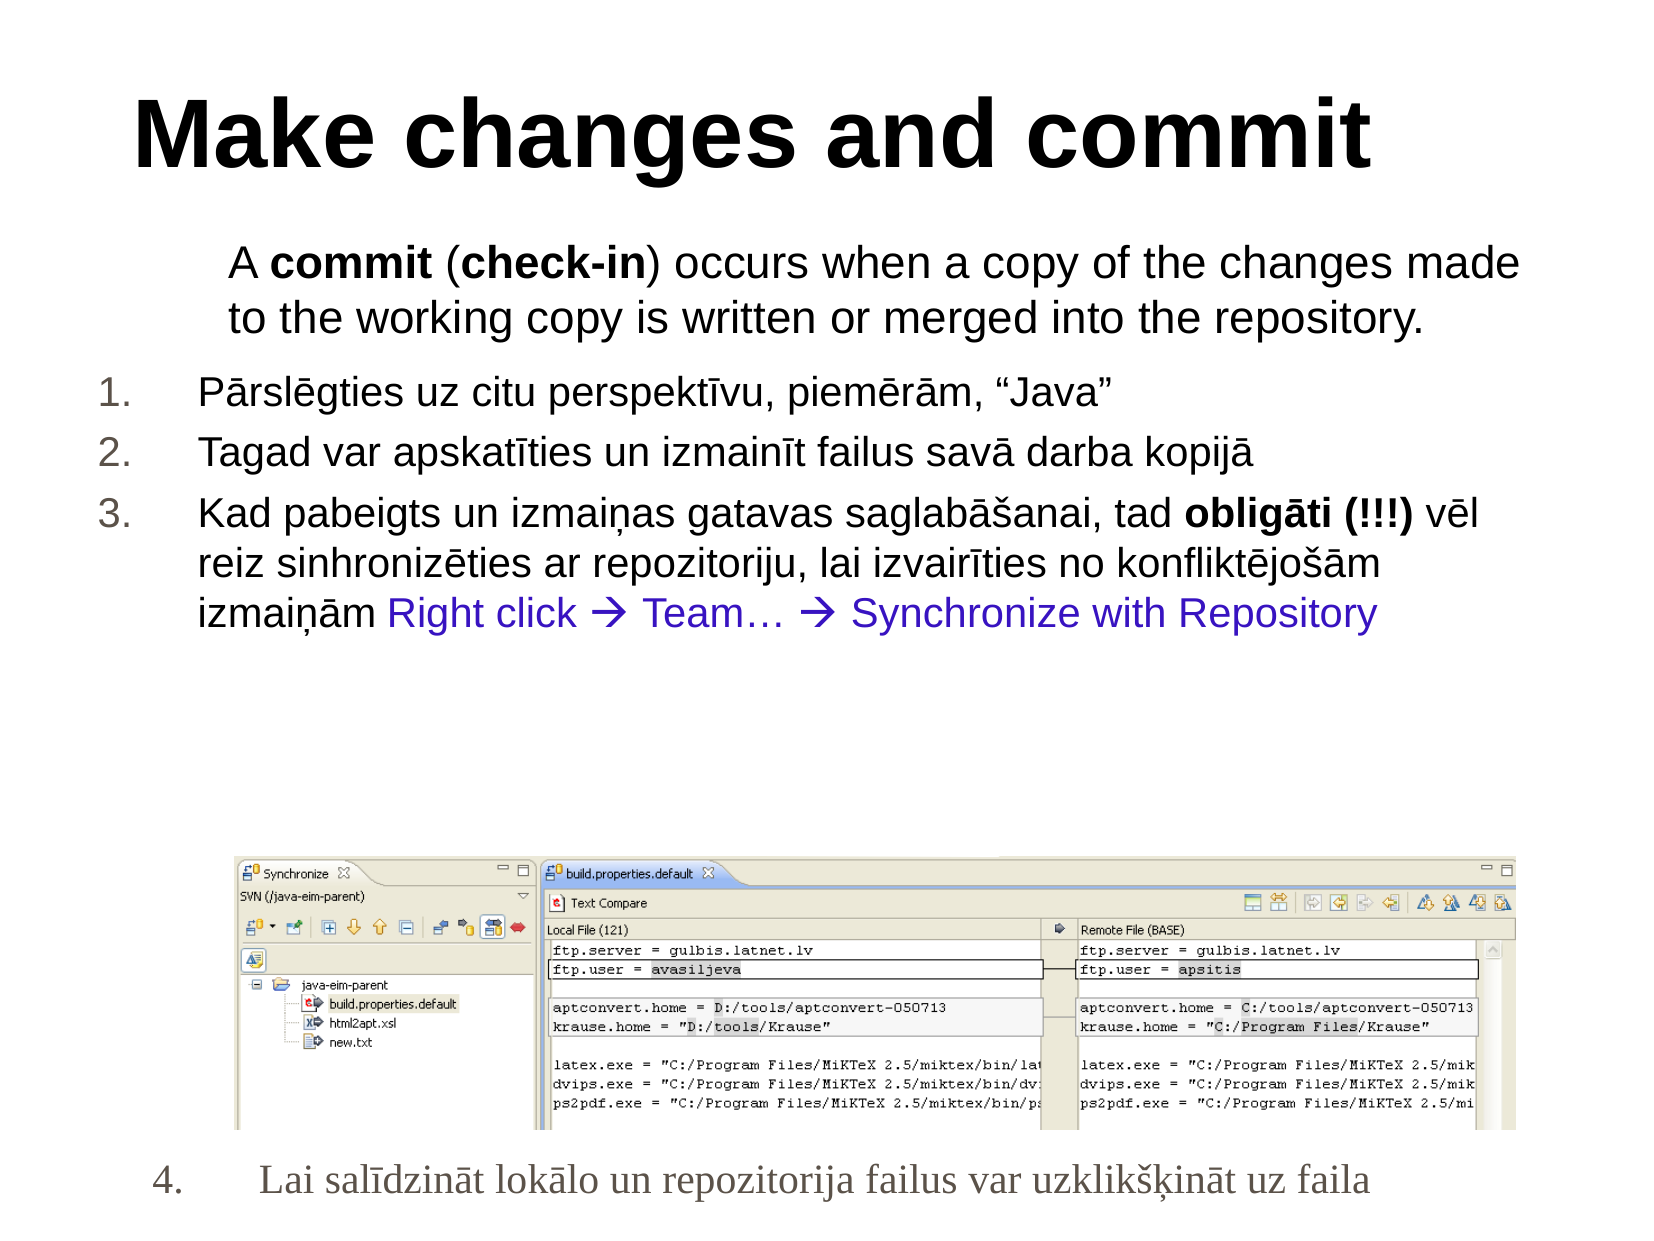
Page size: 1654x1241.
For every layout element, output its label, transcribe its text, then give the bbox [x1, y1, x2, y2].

title Make changes and commit [82, 49, 1571, 196]
list A commit (check-in) occurs when a copy of the changes made to the working copy is written or merged into the repository. Pārslēgties uz citu perspektīvu, piemērām, “Java” Tagad var apskatīties un izmainīt failus savā darba kopijā Kad pabeigts un izmaiņas gatavas saglabāšanai, tad obligāti (!!!) vēl reiz sinhronizēties ar repozitoriju, lai izvairīties no konfliktējošām izmaiņām Right click  Team…  Synchronize with Repository [82, 225, 1538, 1186]
picture [234, 856, 1516, 1130]
text_box Lai salīdzināt lokālo un repozitorija failus var uzklikšķināt uz faila [137, 1143, 1571, 1210]
